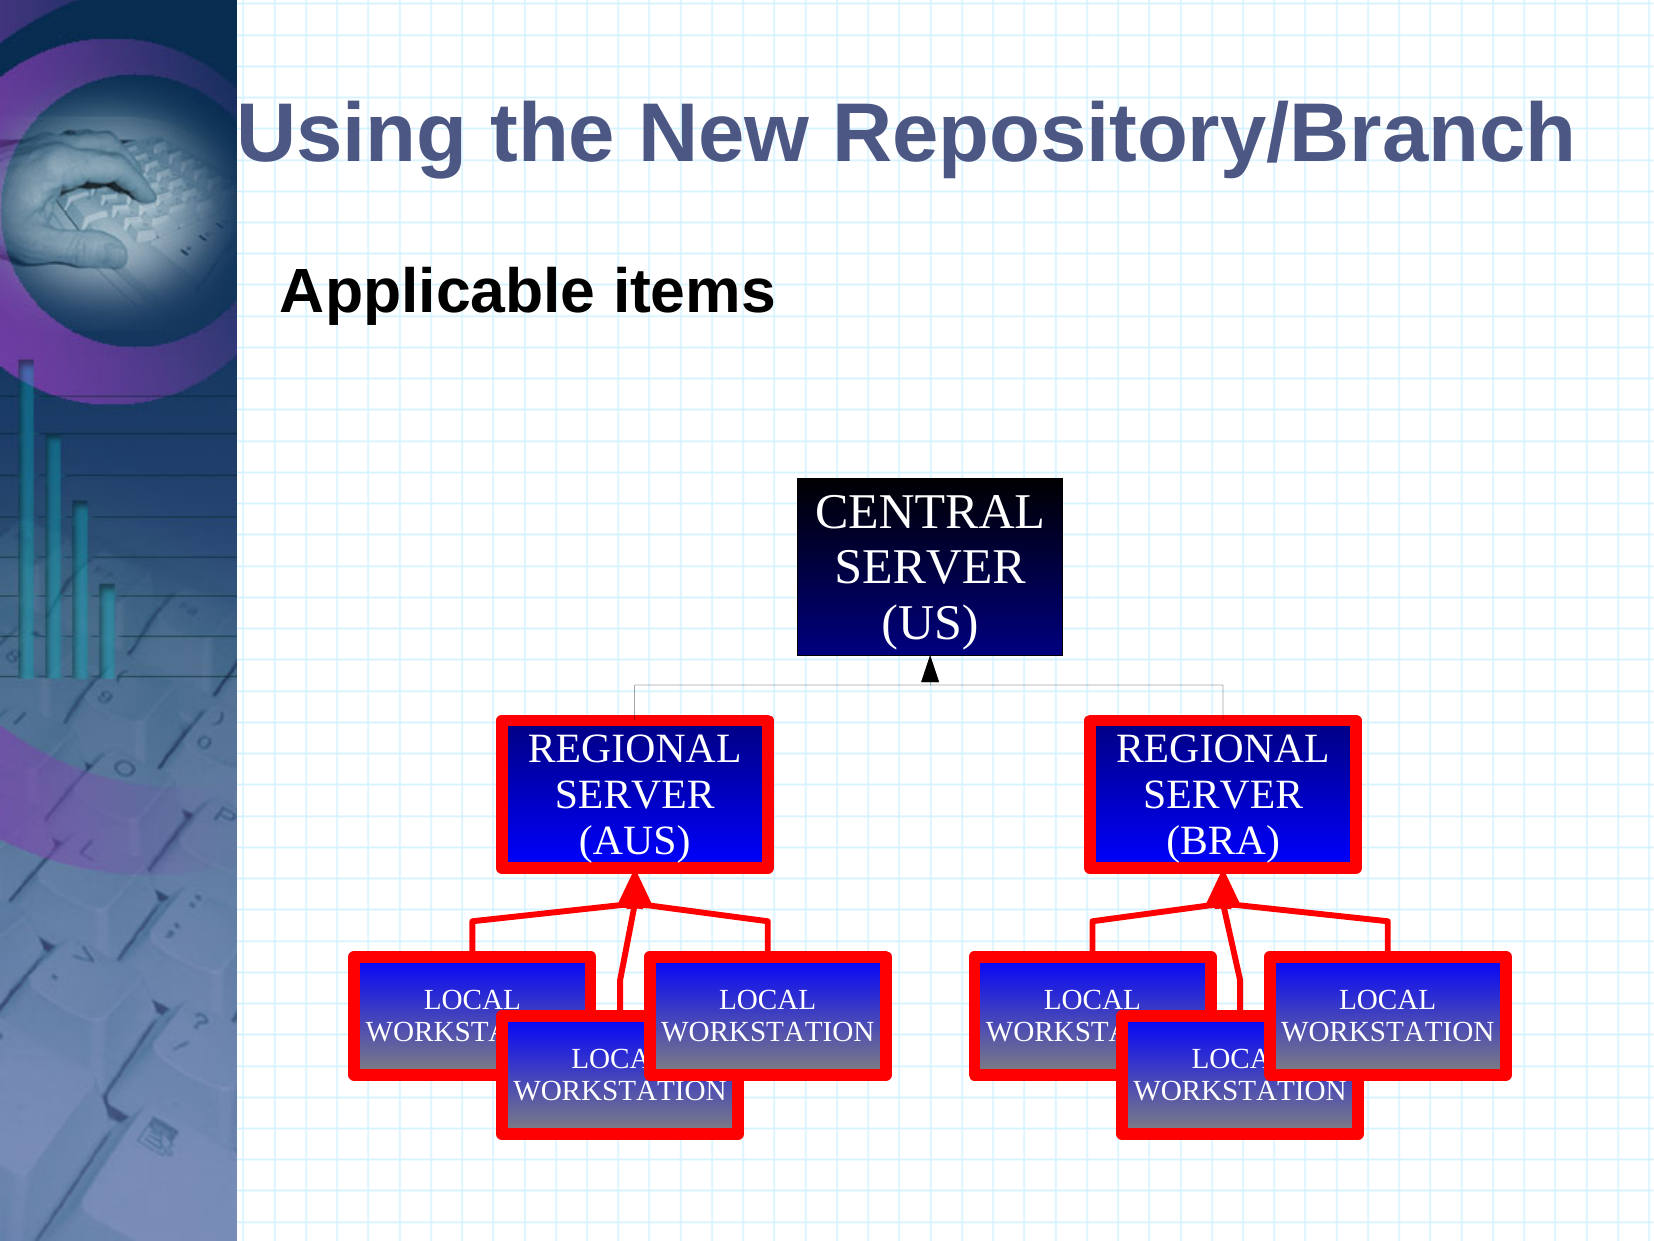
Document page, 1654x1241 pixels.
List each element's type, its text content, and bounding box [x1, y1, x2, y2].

text_box LOCAL WORKSTATION [354, 956, 591, 1075]
title Using the New Repository/Branch [236, 29, 1622, 237]
text_box REGIONAL SERVER (AUS) [501, 720, 768, 869]
picture [0, 0, 1654, 1241]
text_box CENTRAL SERVER (US) [797, 478, 1063, 656]
text_box LOCAL WORKSTATION [974, 956, 1211, 1075]
text_box LOCAL WORKSTATION [1269, 956, 1506, 1075]
text_box LOCAL WORKSTATION [1122, 1015, 1359, 1134]
list Applicable items [271, 256, 1654, 355]
text_box REGIONAL SERVER (BRA) [1090, 720, 1356, 869]
text_box LOCAL WORKSTATION [649, 956, 886, 1075]
text_box LOCAL WORKSTATION [501, 1015, 739, 1134]
